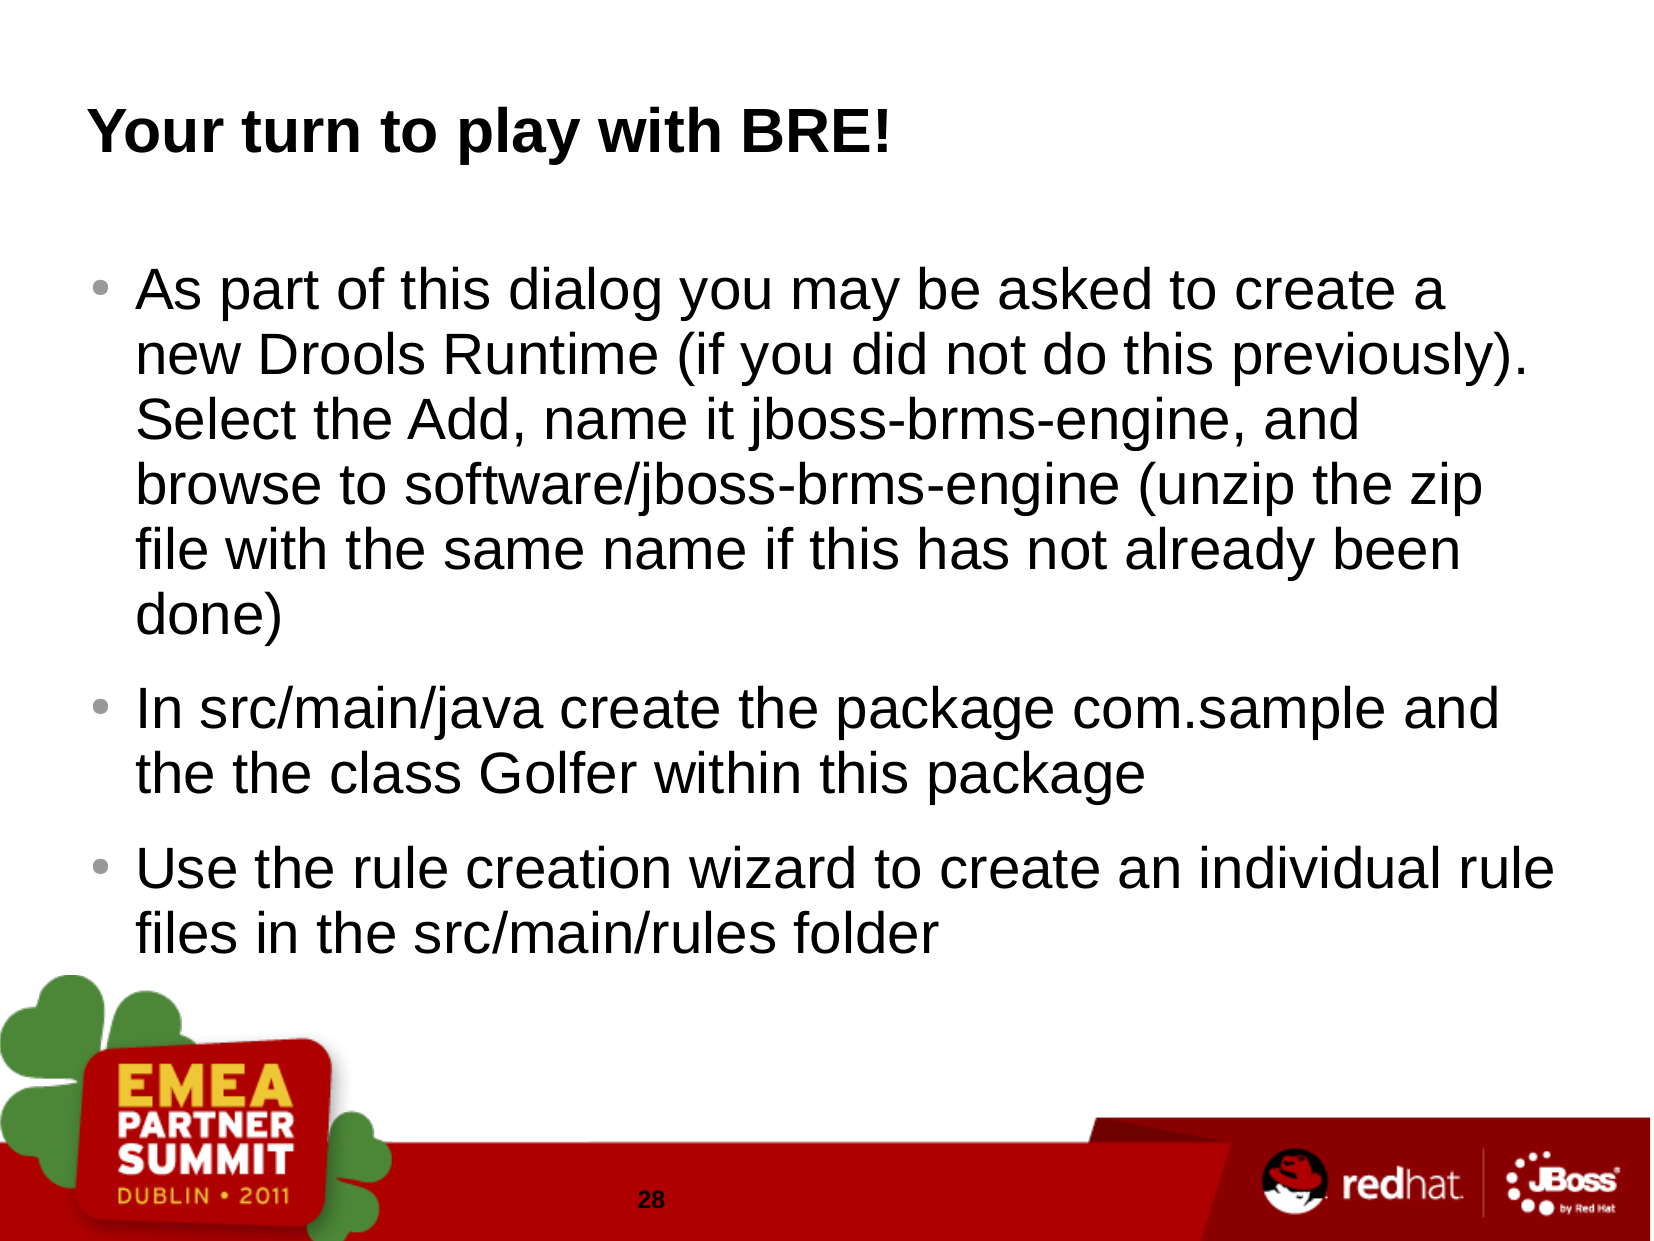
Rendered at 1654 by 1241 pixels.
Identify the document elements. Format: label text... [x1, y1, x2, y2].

list As part of this dialog you may be asked to create a new Drools Runtime (if you did not do this previously). Select the Add, name it jboss-brms-engine, and browse to software/jboss-brms-engine (unzip the zip file with the same name if this has not already been done) In src/main/java create the package com.sample and the the class Golfer within this package Use the rule creation wizard to create an individual rule files in the src/main/rules folder [75, 256, 1564, 1051]
title Your turn to play with BRE! [86, 37, 1576, 226]
picture [0, 975, 1651, 1241]
